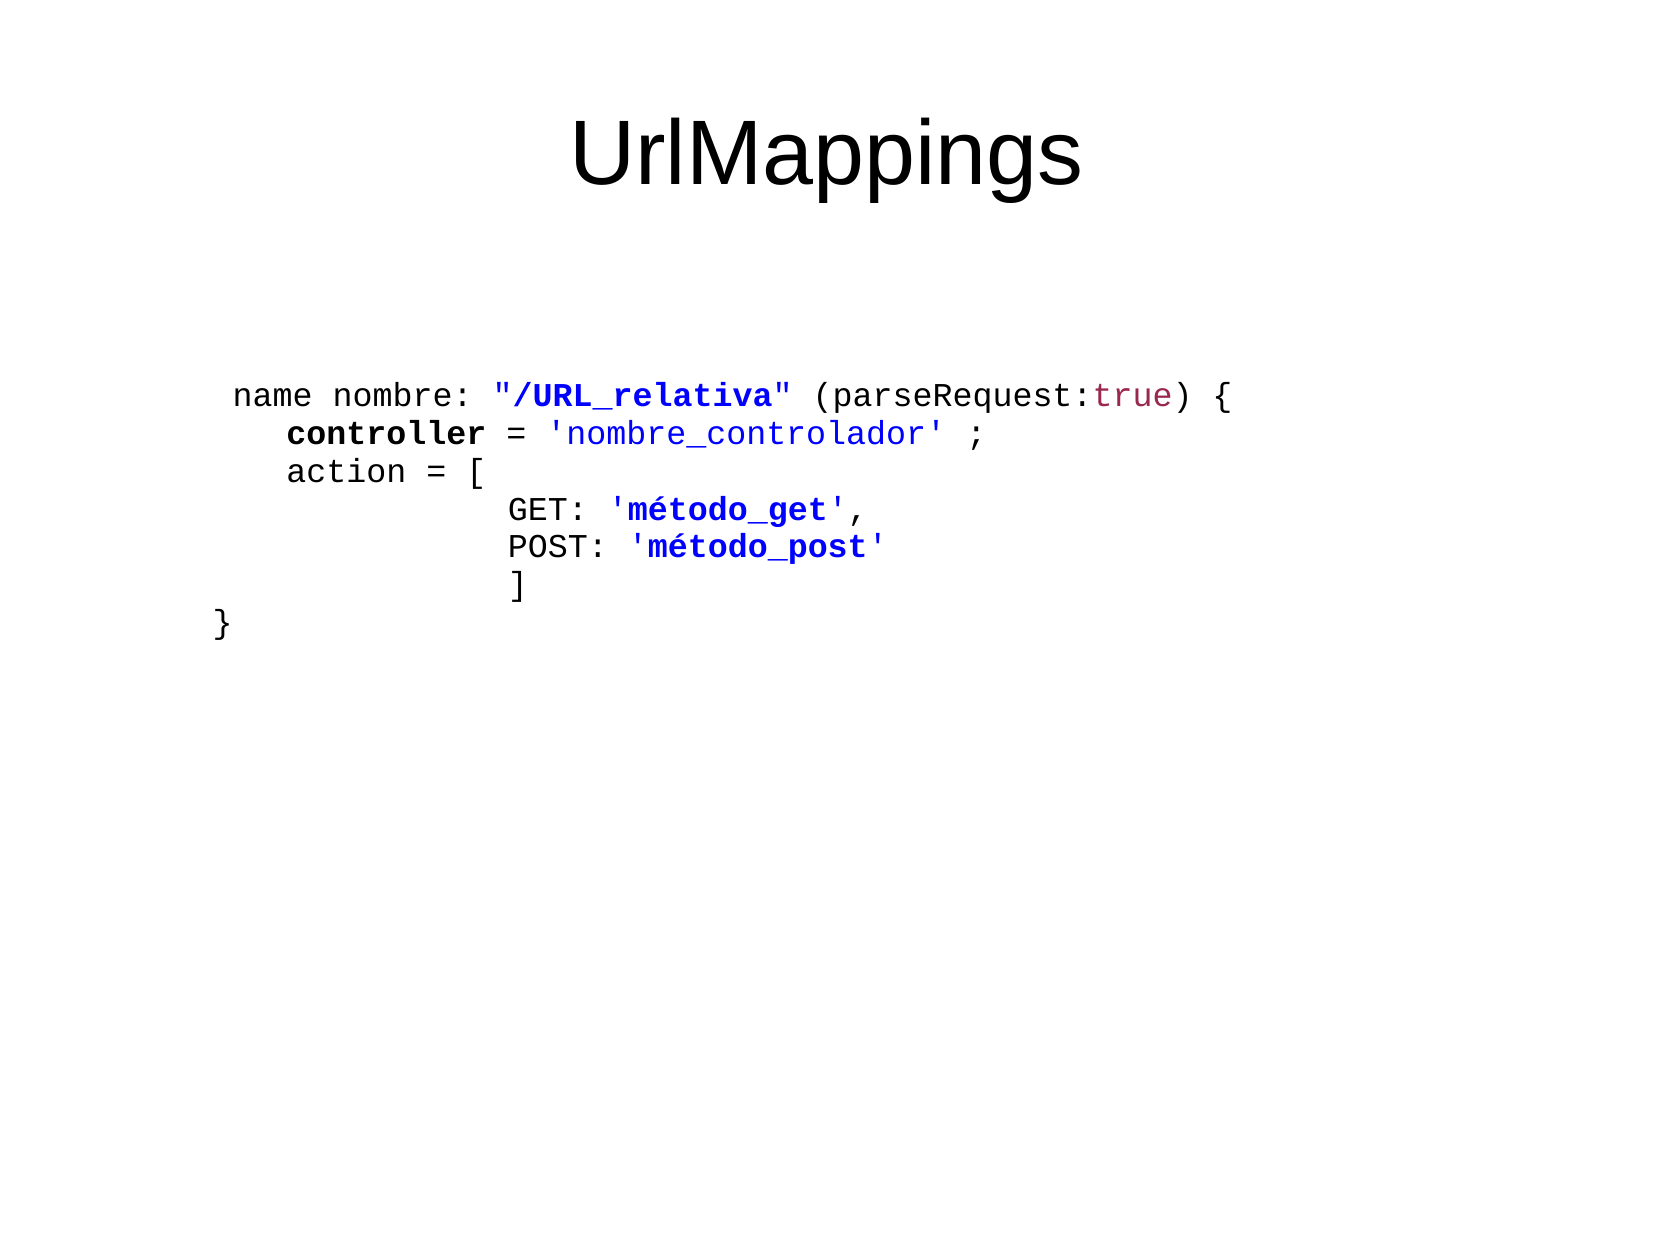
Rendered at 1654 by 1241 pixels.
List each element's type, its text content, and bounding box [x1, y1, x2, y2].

title UrlMappings [82, 49, 1571, 257]
subtitle name nombre: "/URL_relativa" (parseRequest:true) { controller = 'nombre_controlador' ; action = [ GET: 'método_get', POST: 'método_post' ] } [212, 379, 1654, 1099]
